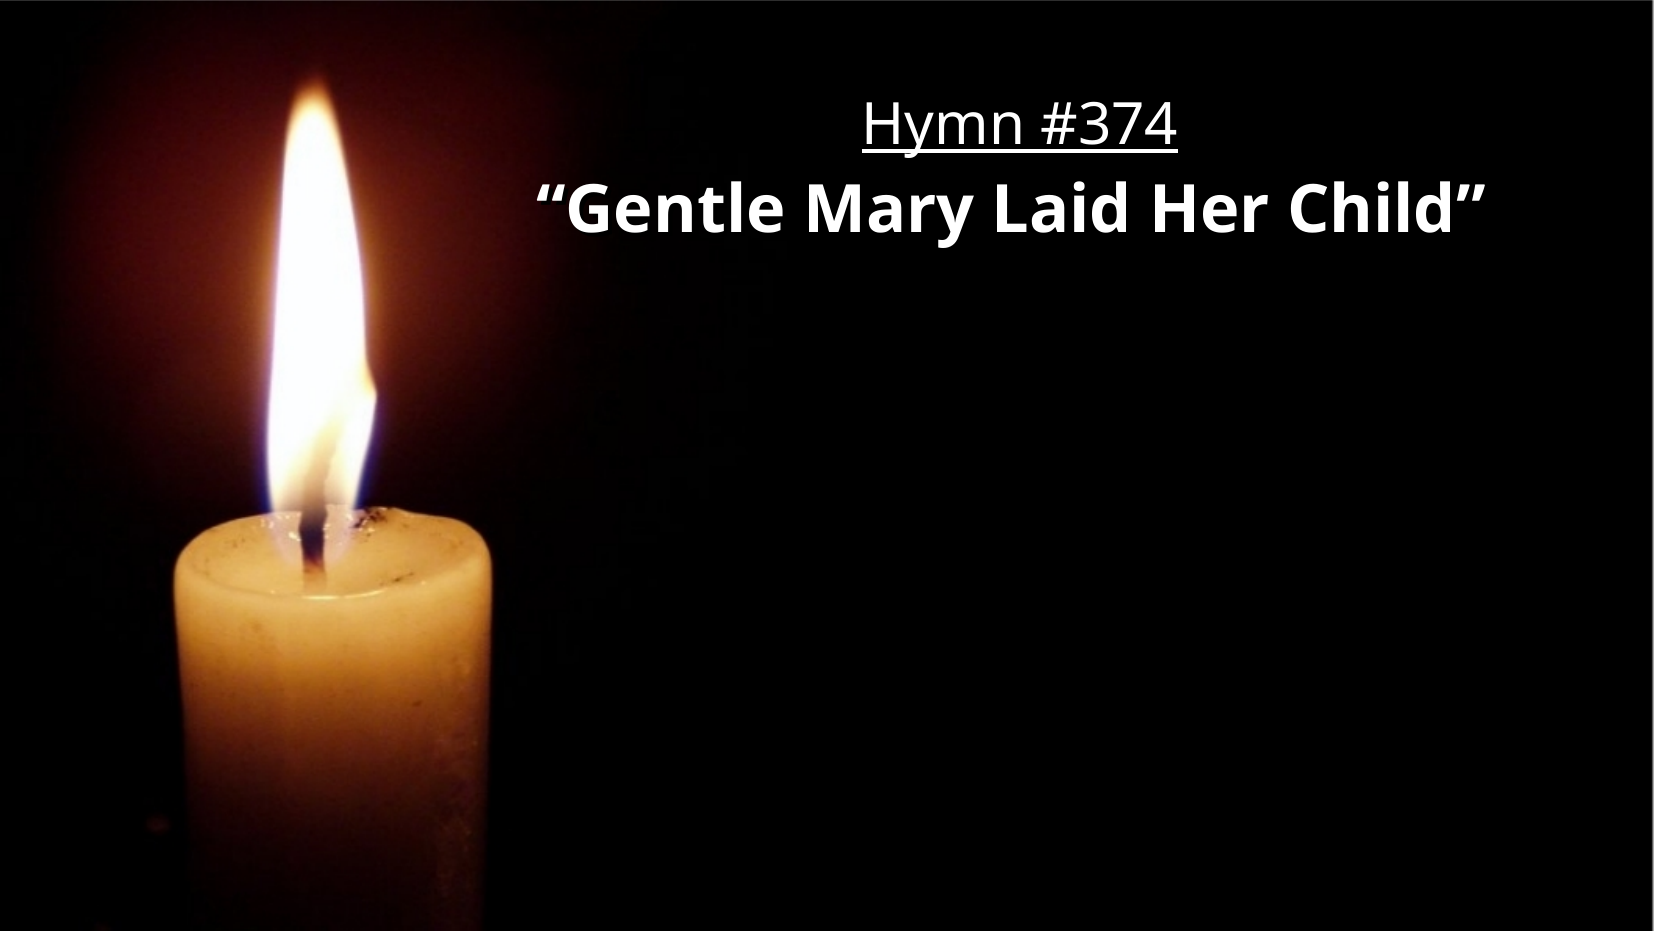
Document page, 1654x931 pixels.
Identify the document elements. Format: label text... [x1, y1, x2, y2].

text_box Hymn #374 “Gentle Mary Laid Her Child” [480, 75, 1561, 256]
picture [0, 0, 1654, 931]
